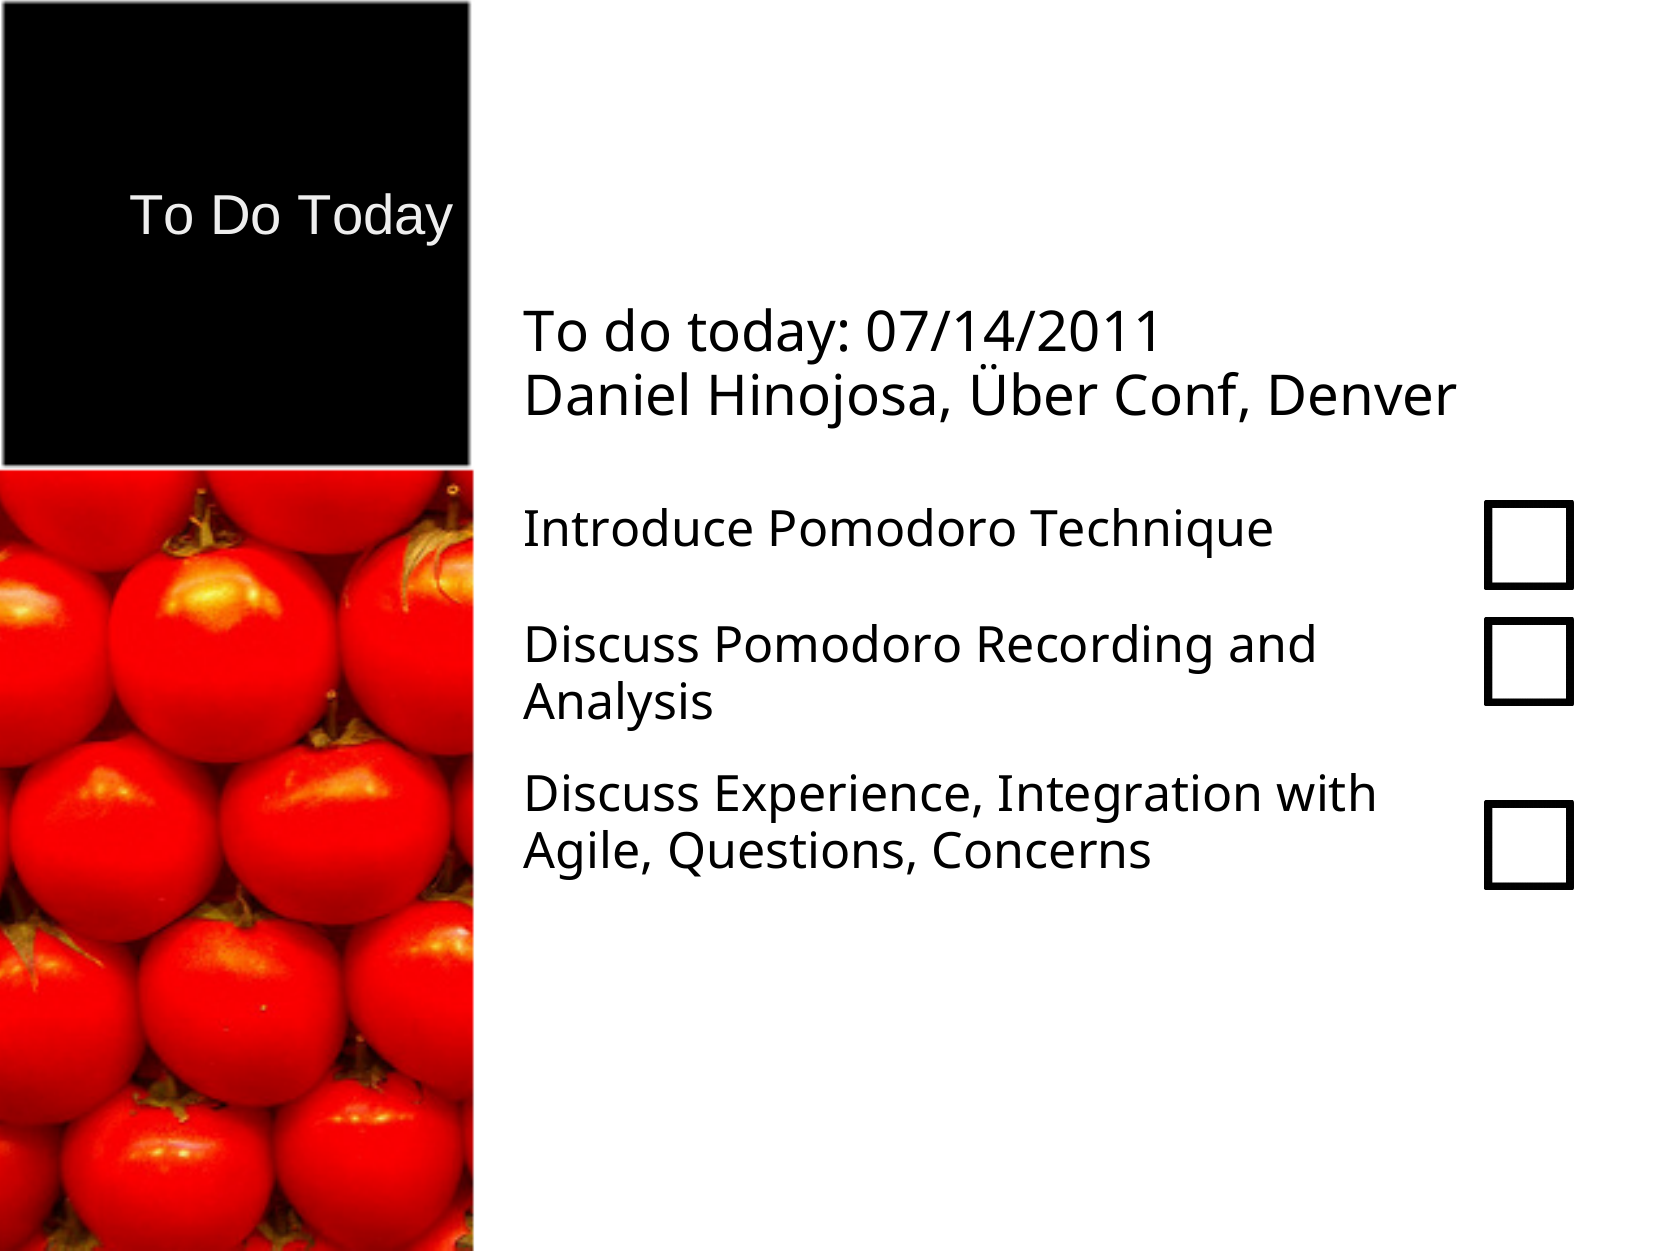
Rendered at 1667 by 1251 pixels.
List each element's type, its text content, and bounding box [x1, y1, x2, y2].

text_box To do today: 07/14/2011 Daniel Hinojosa, Über Conf, Denver [523, 299, 1667, 429]
picture [0, 0, 1667, 1251]
text_box To Do Today [23, 183, 455, 248]
list Introduce Pomodoro Technique [523, 500, 1417, 571]
text_box Discuss Pomodoro Recording and Analysis [523, 617, 1476, 732]
text_box Discuss Experience, Integration with Agile, Questions, Concerns [523, 766, 1413, 881]
